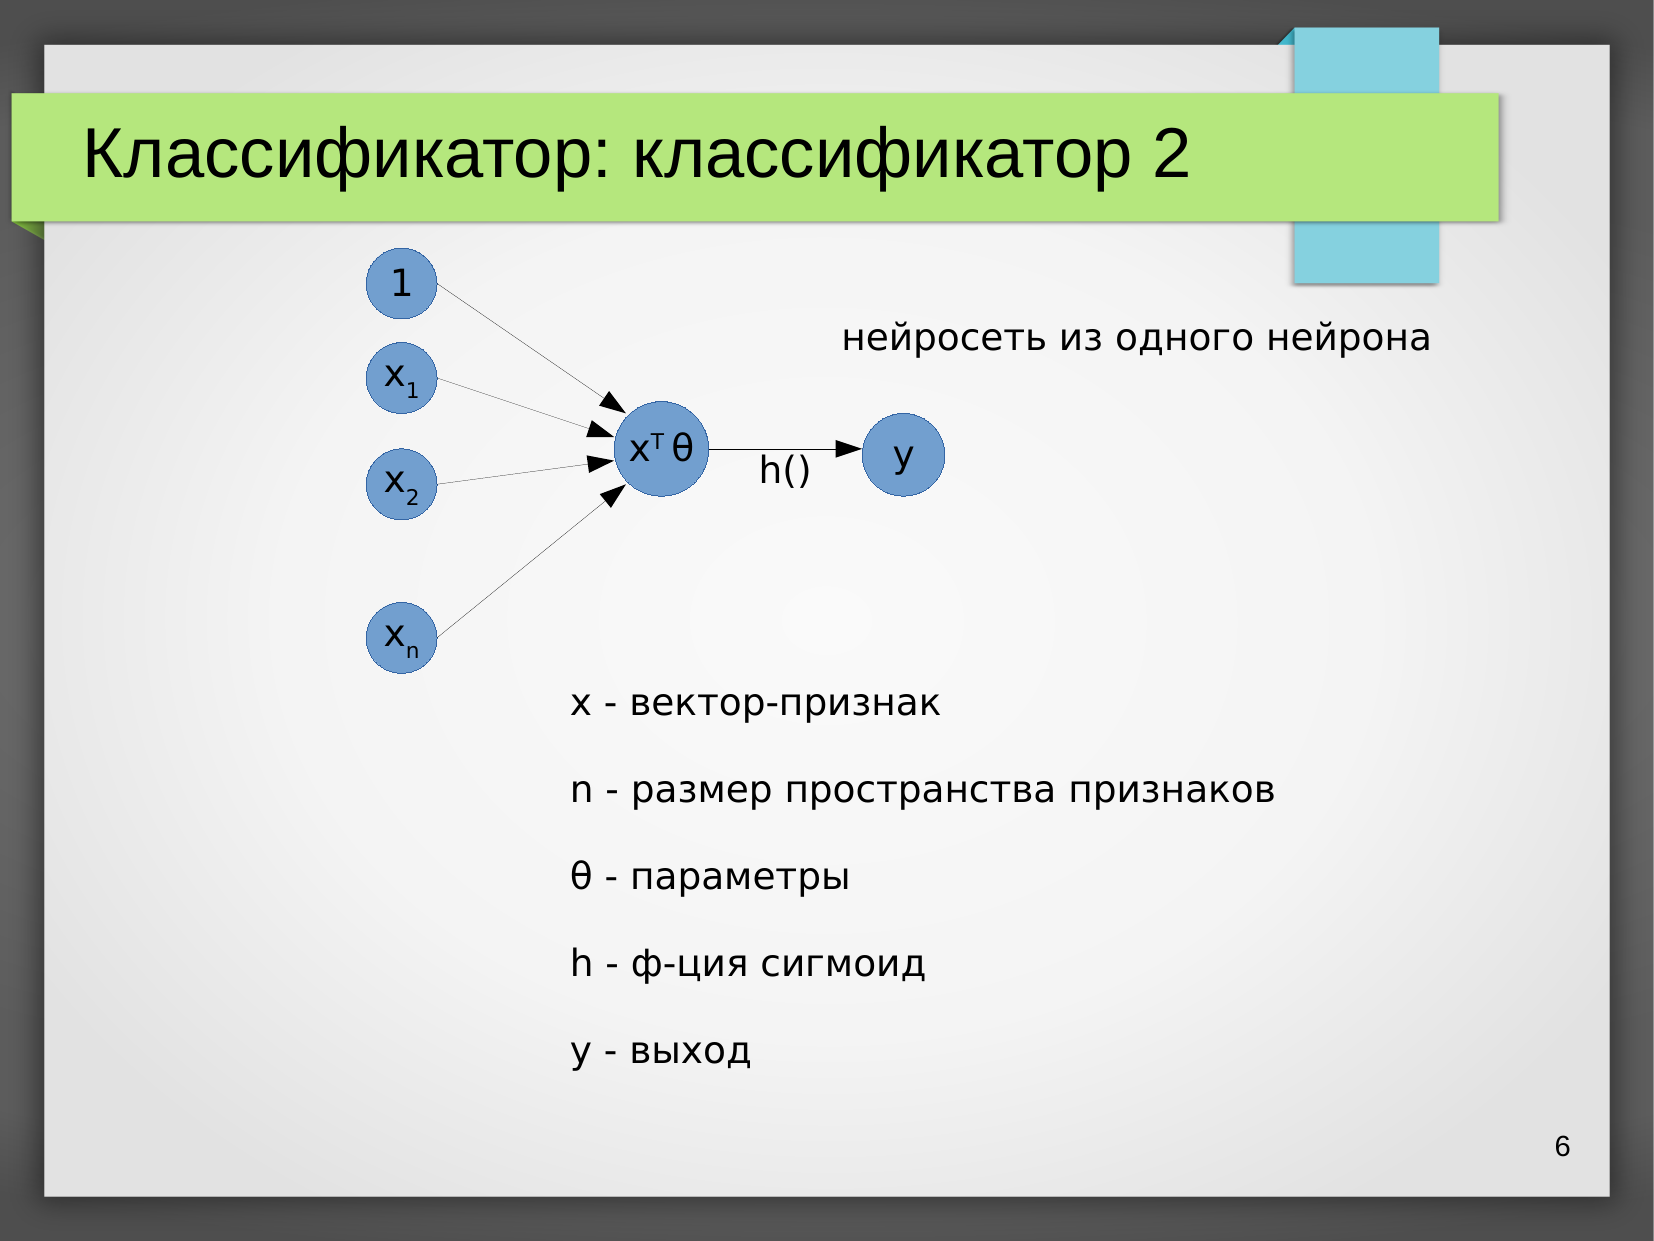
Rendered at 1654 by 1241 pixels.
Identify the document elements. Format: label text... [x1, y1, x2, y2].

text_box x2 [366, 448, 438, 520]
text_box y [862, 413, 945, 497]
text_box x - вектор-признак n - размер пространства признаков θ - параметры h - ф-ция сигмоид y - выход [555, 673, 1312, 1124]
text_box нейросеть из одного нейрона [826, 307, 1465, 367]
text_box x1 [366, 342, 438, 414]
text_box xT θ [614, 401, 709, 497]
text_box xn [366, 602, 438, 674]
title Классификатор: классификатор 2 [82, 49, 1571, 257]
text_box 1 [366, 248, 438, 319]
picture [0, 0, 1654, 1241]
